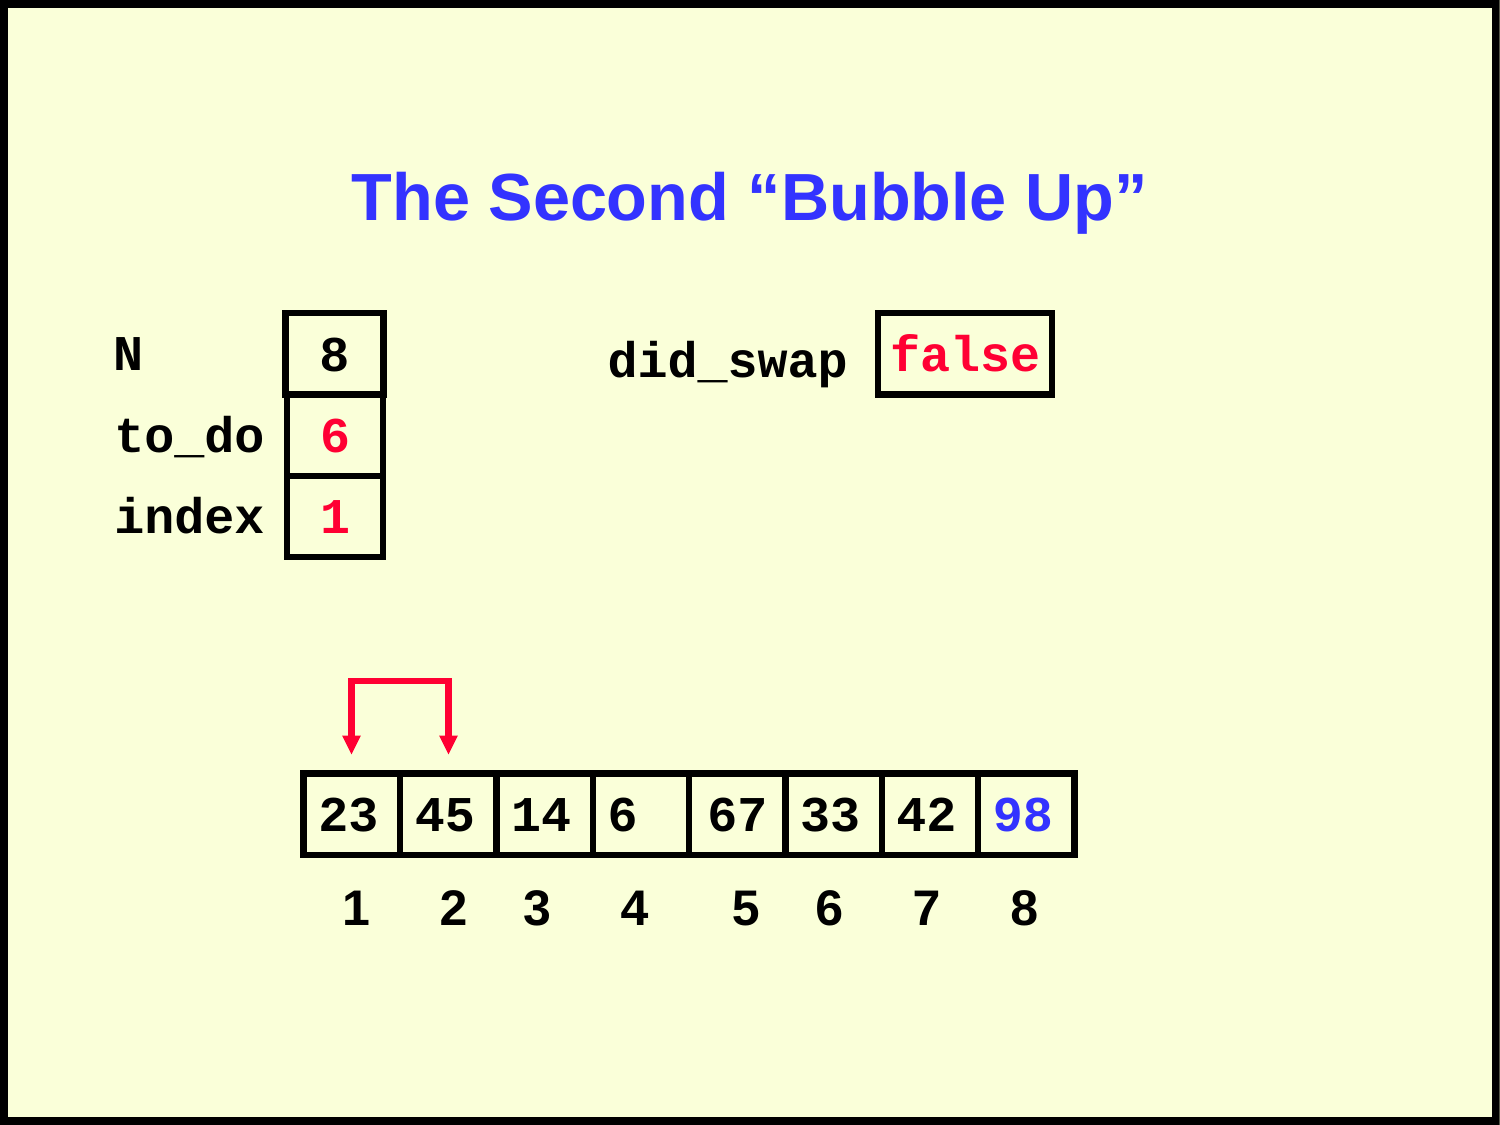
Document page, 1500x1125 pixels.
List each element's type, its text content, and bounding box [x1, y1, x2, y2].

text_box 1 2 3 4 5 6 7 8 [327, 868, 1055, 944]
text_box 6 [592, 773, 689, 855]
text_box 23 [303, 773, 400, 855]
text_box to_do [99, 394, 280, 470]
text_box 14 [497, 773, 592, 855]
text_box 33 [786, 773, 881, 855]
text_box 1 [286, 475, 384, 558]
text_box N [98, 313, 279, 389]
text_box 8 [285, 313, 384, 395]
text_box 42 [881, 773, 978, 855]
text_box index [99, 475, 280, 552]
text_box did_swap [592, 319, 877, 395]
title The Second “Bubble Up” [112, 99, 1388, 288]
text_box 67 [689, 773, 786, 855]
text_box 45 [400, 773, 497, 855]
text_box false [877, 313, 1053, 395]
text_box 98 [978, 773, 1075, 855]
text_box 6 [286, 395, 384, 475]
